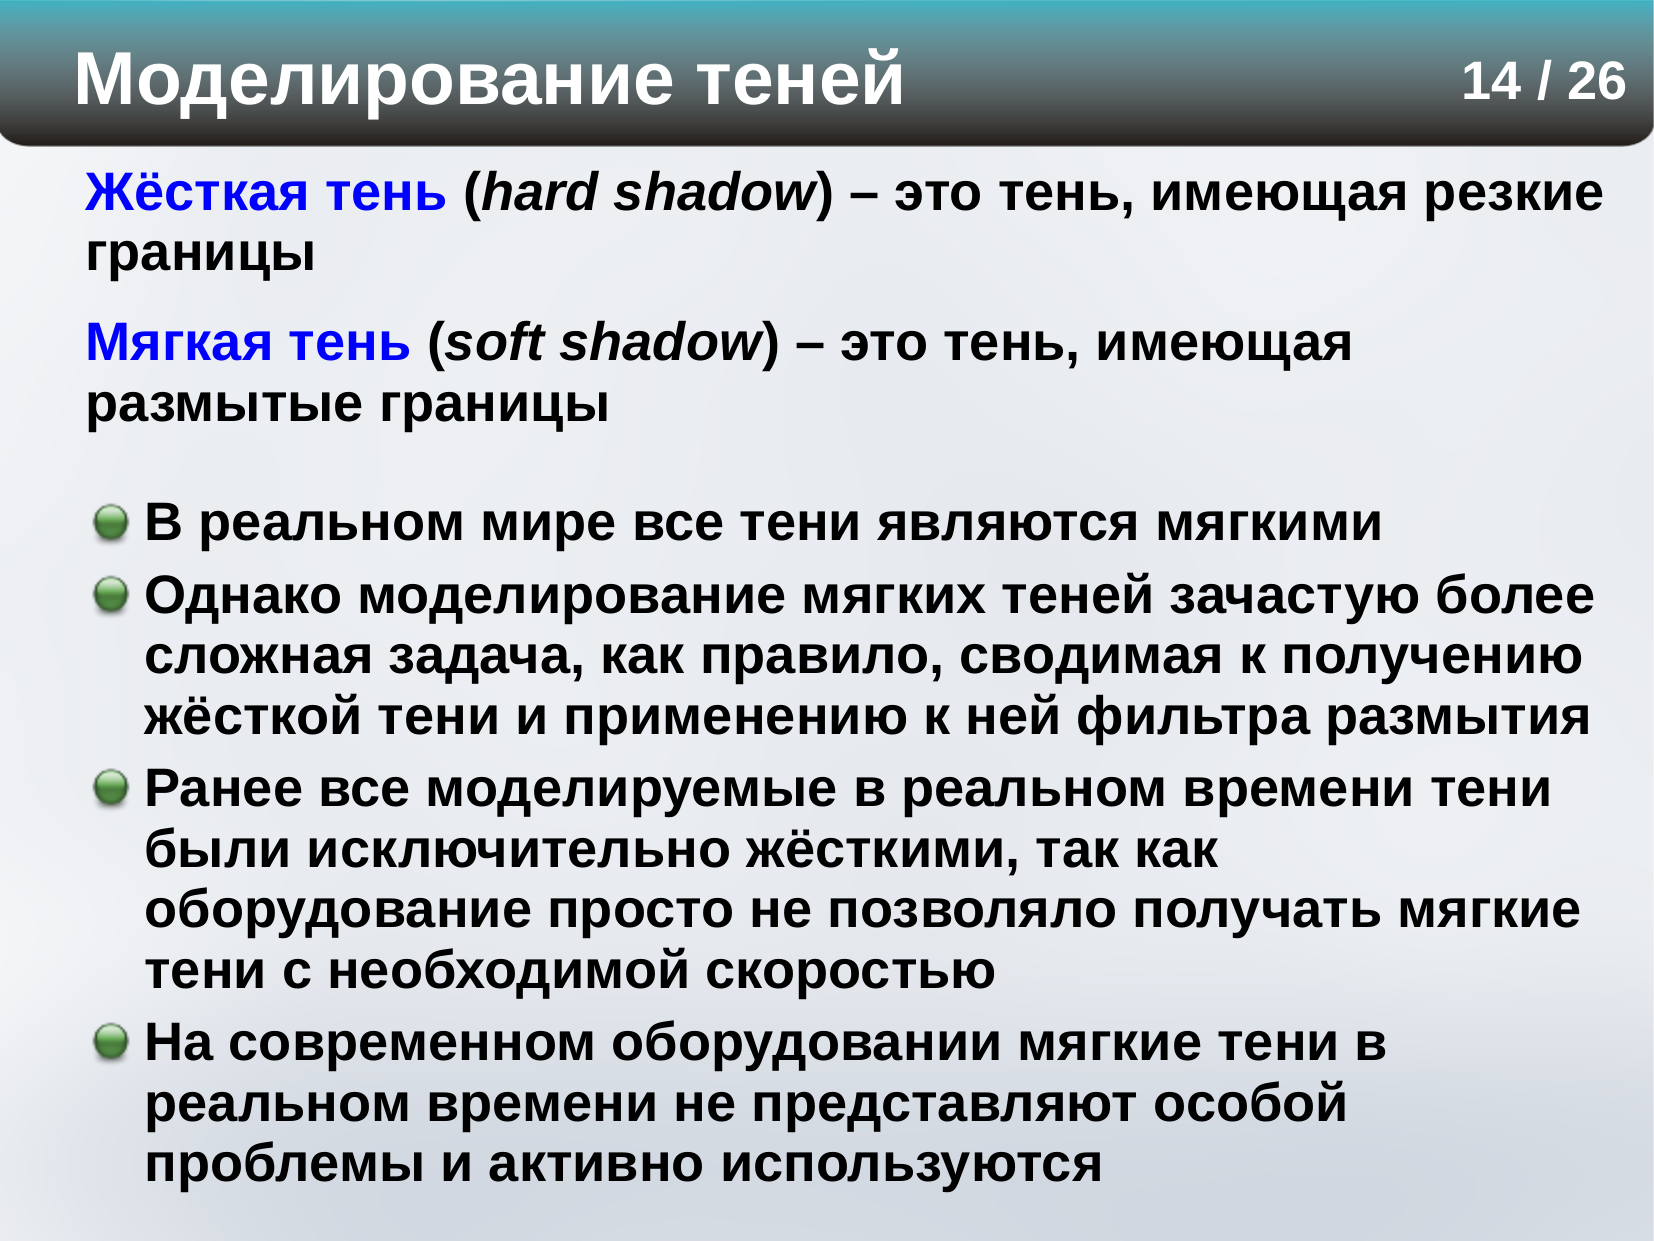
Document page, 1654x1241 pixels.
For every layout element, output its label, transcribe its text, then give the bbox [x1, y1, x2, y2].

text_box Жёсткая тень (hard shadow) – это тень, имеющая резкие границы Мягкая тень (soft shadow) – это тень, имеющая размытые границы В реальном мире все тени являются мягкими Однако моделирование мягких теней зачастую более сложная задача, как правило, сводимая к получению жёсткой тени и применению к ней фильтра размытия Ранее все моделируемые в реальном времени тени были исключительно жёсткими, так как оборудование просто не позволяло получать мягкие тени с необходимой скоростью На современном оборудовании мягкие тени в реальном времени не представляют особой проблемы и активно используются [70, 153, 1625, 1201]
text_box <номер> / 26 [1446, 42, 1654, 179]
picture [0, 0, 1654, 1241]
text_box Моделирование теней [59, 29, 1300, 129]
